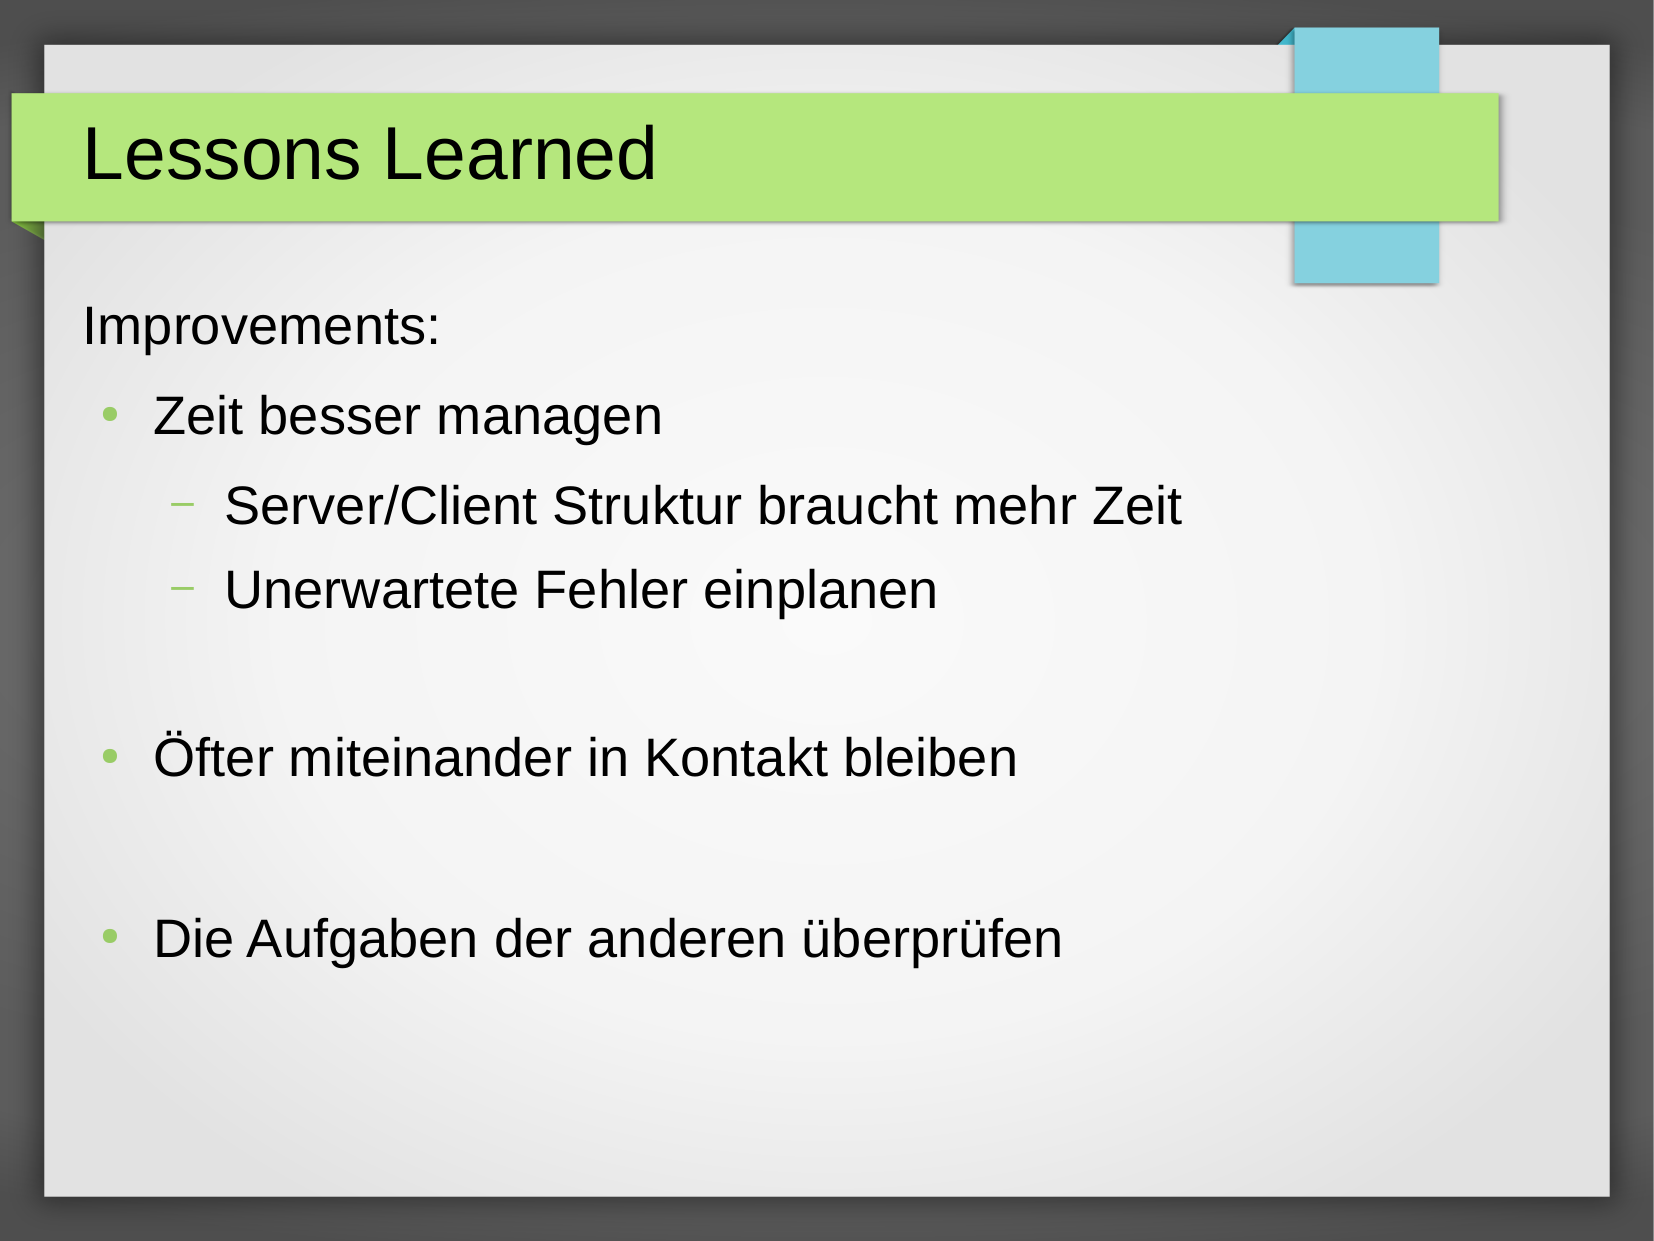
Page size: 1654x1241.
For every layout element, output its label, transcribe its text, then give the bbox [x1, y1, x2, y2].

title Lessons Learned [82, 94, 1264, 213]
list Improvements: Zeit besser managen Server/Client Struktur braucht mehr Zeit Unerwartete Fehler einplanen Öfter miteinander in Kontakt bleiben Die Aufgaben der anderen überprüfen [82, 295, 1571, 1015]
picture [0, 0, 1654, 1241]
